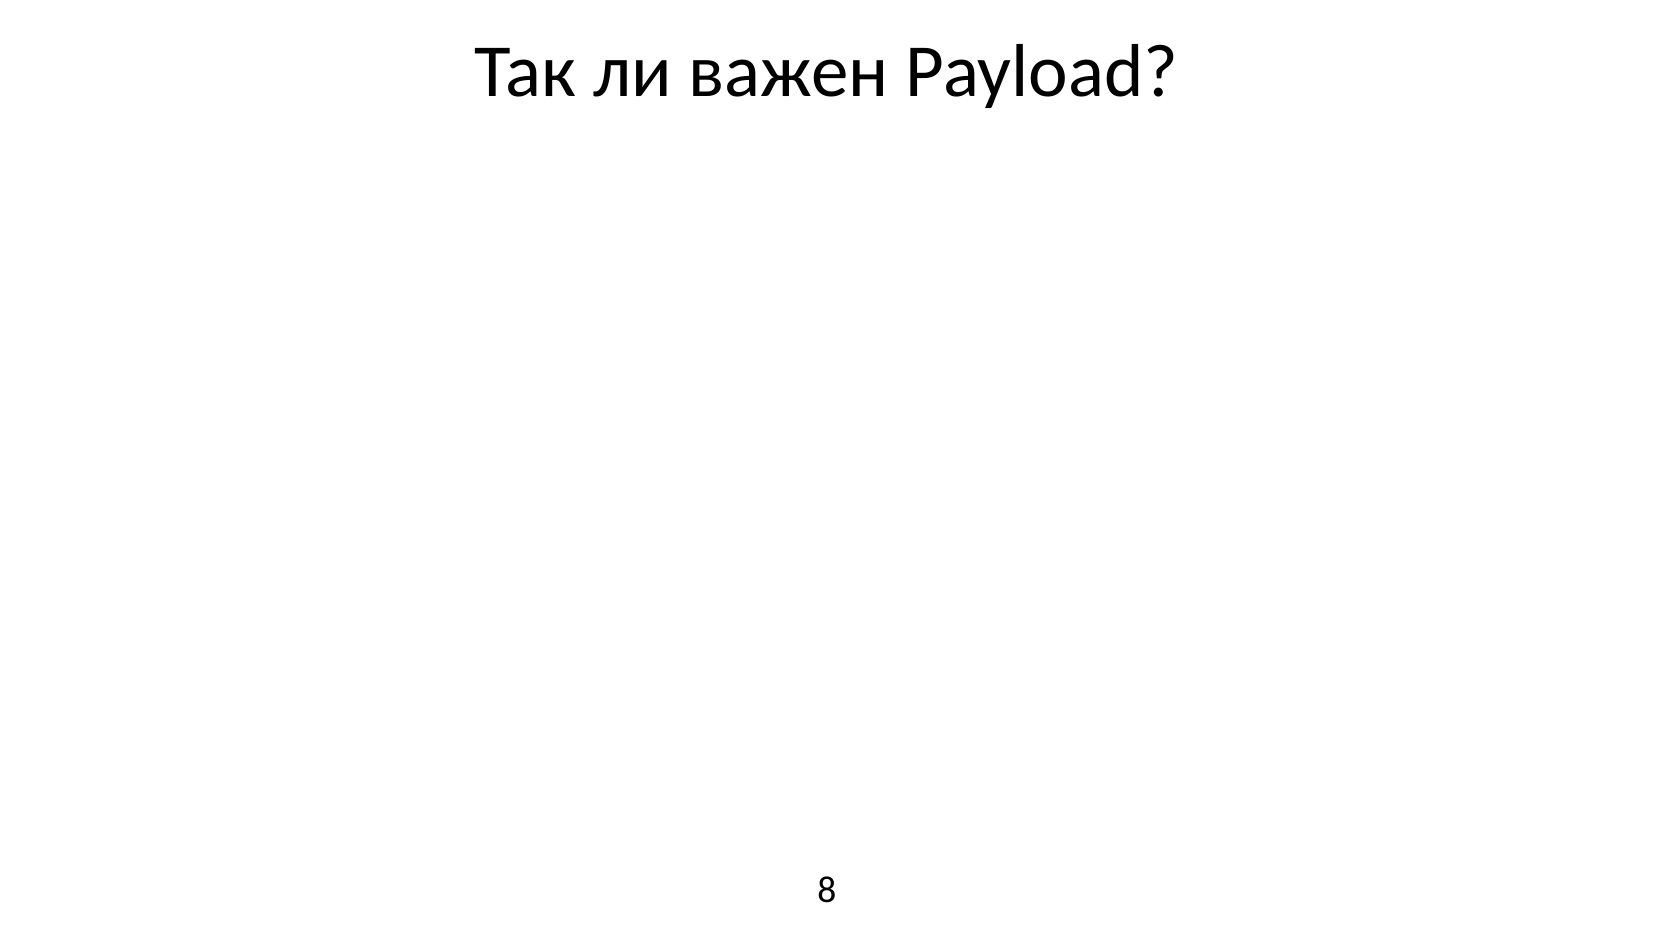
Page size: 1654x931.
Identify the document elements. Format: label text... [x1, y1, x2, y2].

title Так ли важен Payload? [59, 7, 1595, 148]
